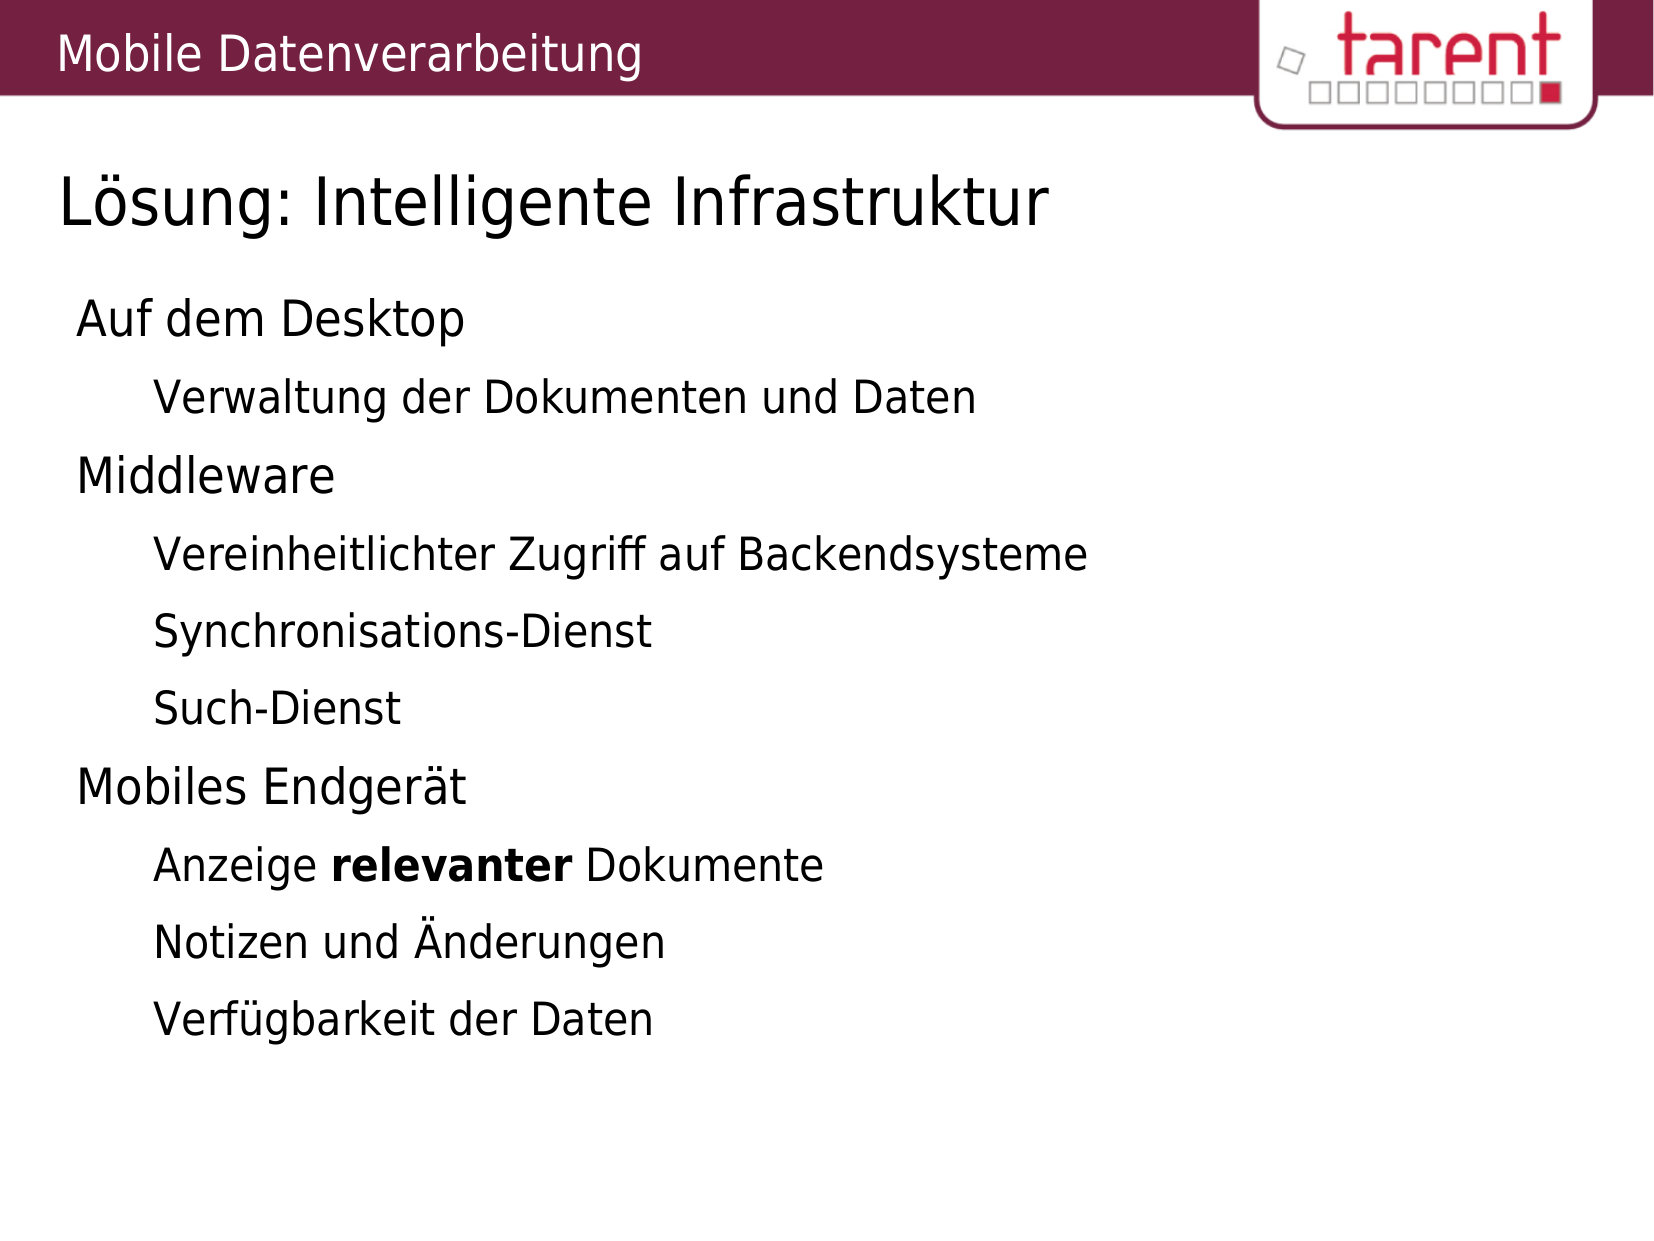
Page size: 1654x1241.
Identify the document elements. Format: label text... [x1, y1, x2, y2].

list Auf dem Desktop Verwaltung der Dokumenten und Daten Middleware Vereinheitlichter Zugriff auf Backendsysteme Synchronisations-Dienst Such-Dienst Mobiles Endgerät Anzeige relevanter Dokumente Notizen und Änderungen Verfügbarkeit der Daten [59, 290, 1571, 1094]
picture [0, 0, 1654, 146]
title Lösung: Intelligente Infrastruktur [59, 163, 1625, 242]
